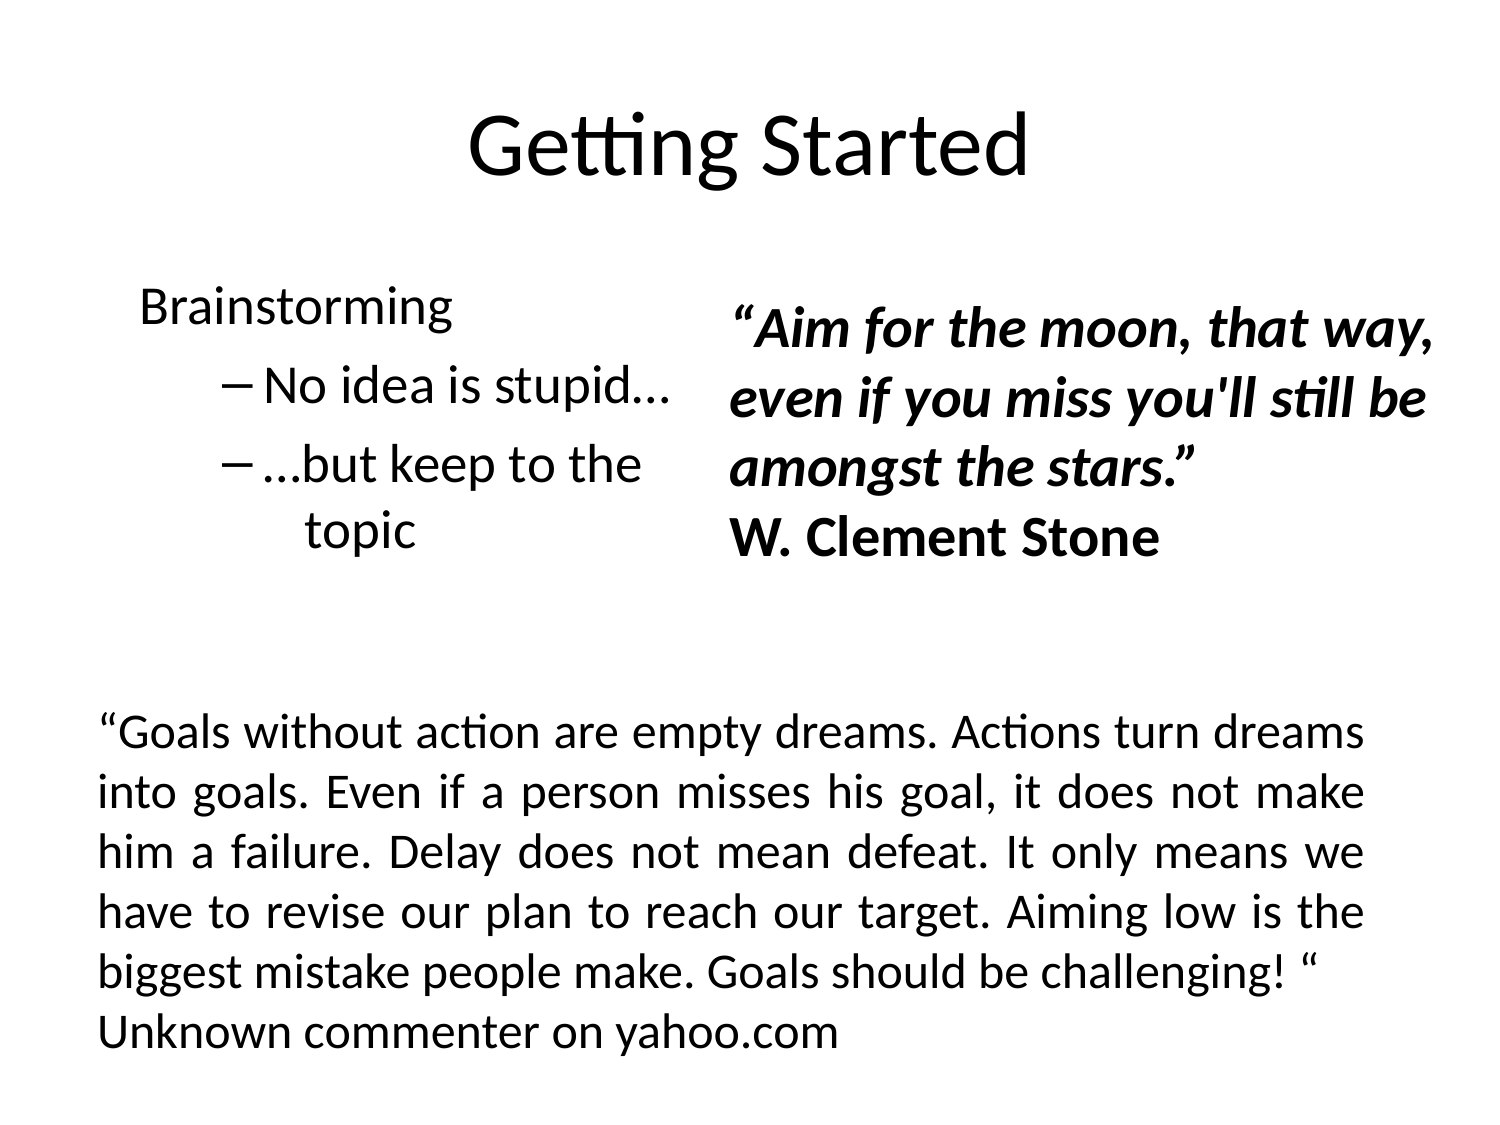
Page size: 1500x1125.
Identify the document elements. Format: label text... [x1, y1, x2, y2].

list Brainstorming No idea is stupid… …but keep to the topic [75, 262, 692, 633]
text_box “Aim for the moon, that way, even if you miss you'll still be amongst the stars.” W. Clement Stone [715, 281, 1465, 576]
text_box “Goals without action are empty dreams. Actions turn dreams into goals. Even if a person misses his goal, it does not make him a failure. Delay does not mean defeat. It only means we have to revise our plan to reach our target. Aiming low is the biggest mistake people make. Goals should be challenging! “ Unknown commenter on yahoo.com [82, 691, 1406, 1066]
title Getting Started [75, 45, 1426, 233]
